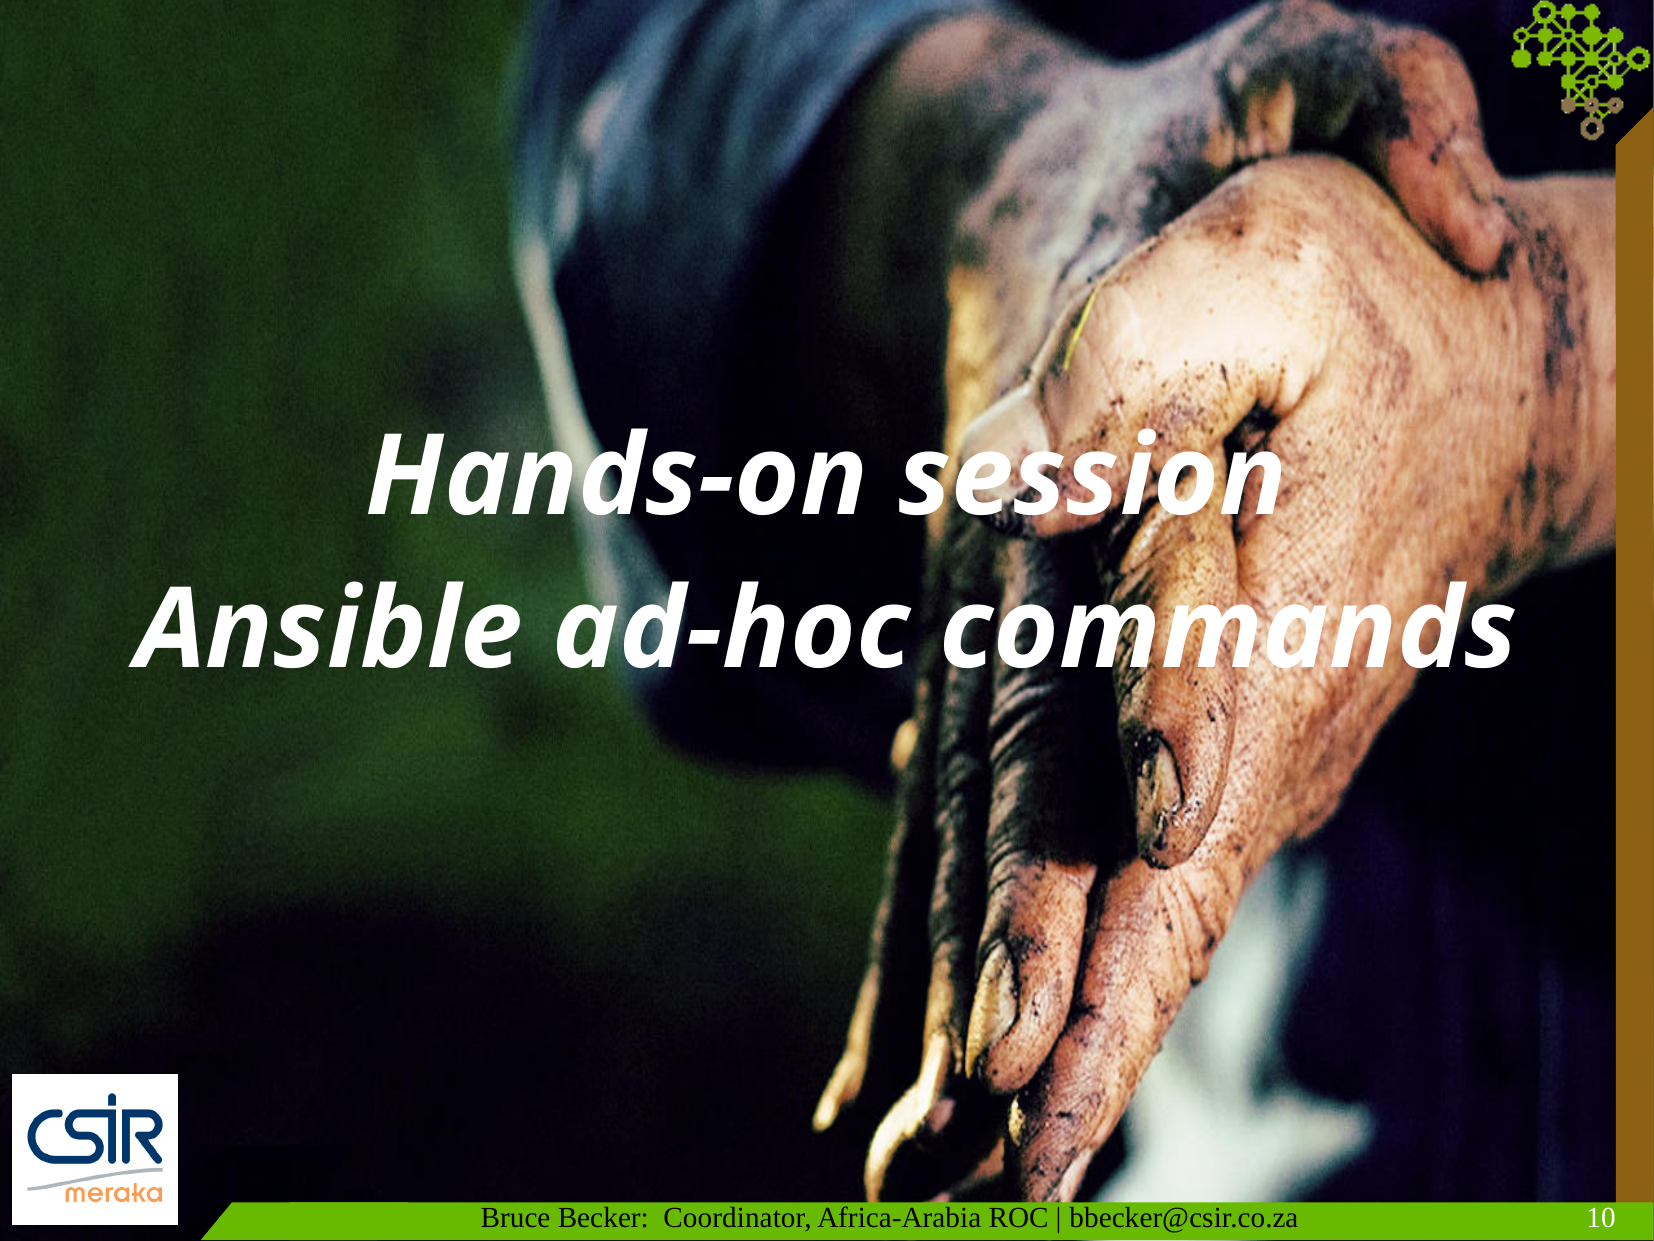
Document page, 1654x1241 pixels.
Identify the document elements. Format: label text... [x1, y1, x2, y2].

subtitle Hands-on session Ansible ad-hoc commands [82, 67, 1571, 1028]
picture [0, 0, 1654, 1241]
